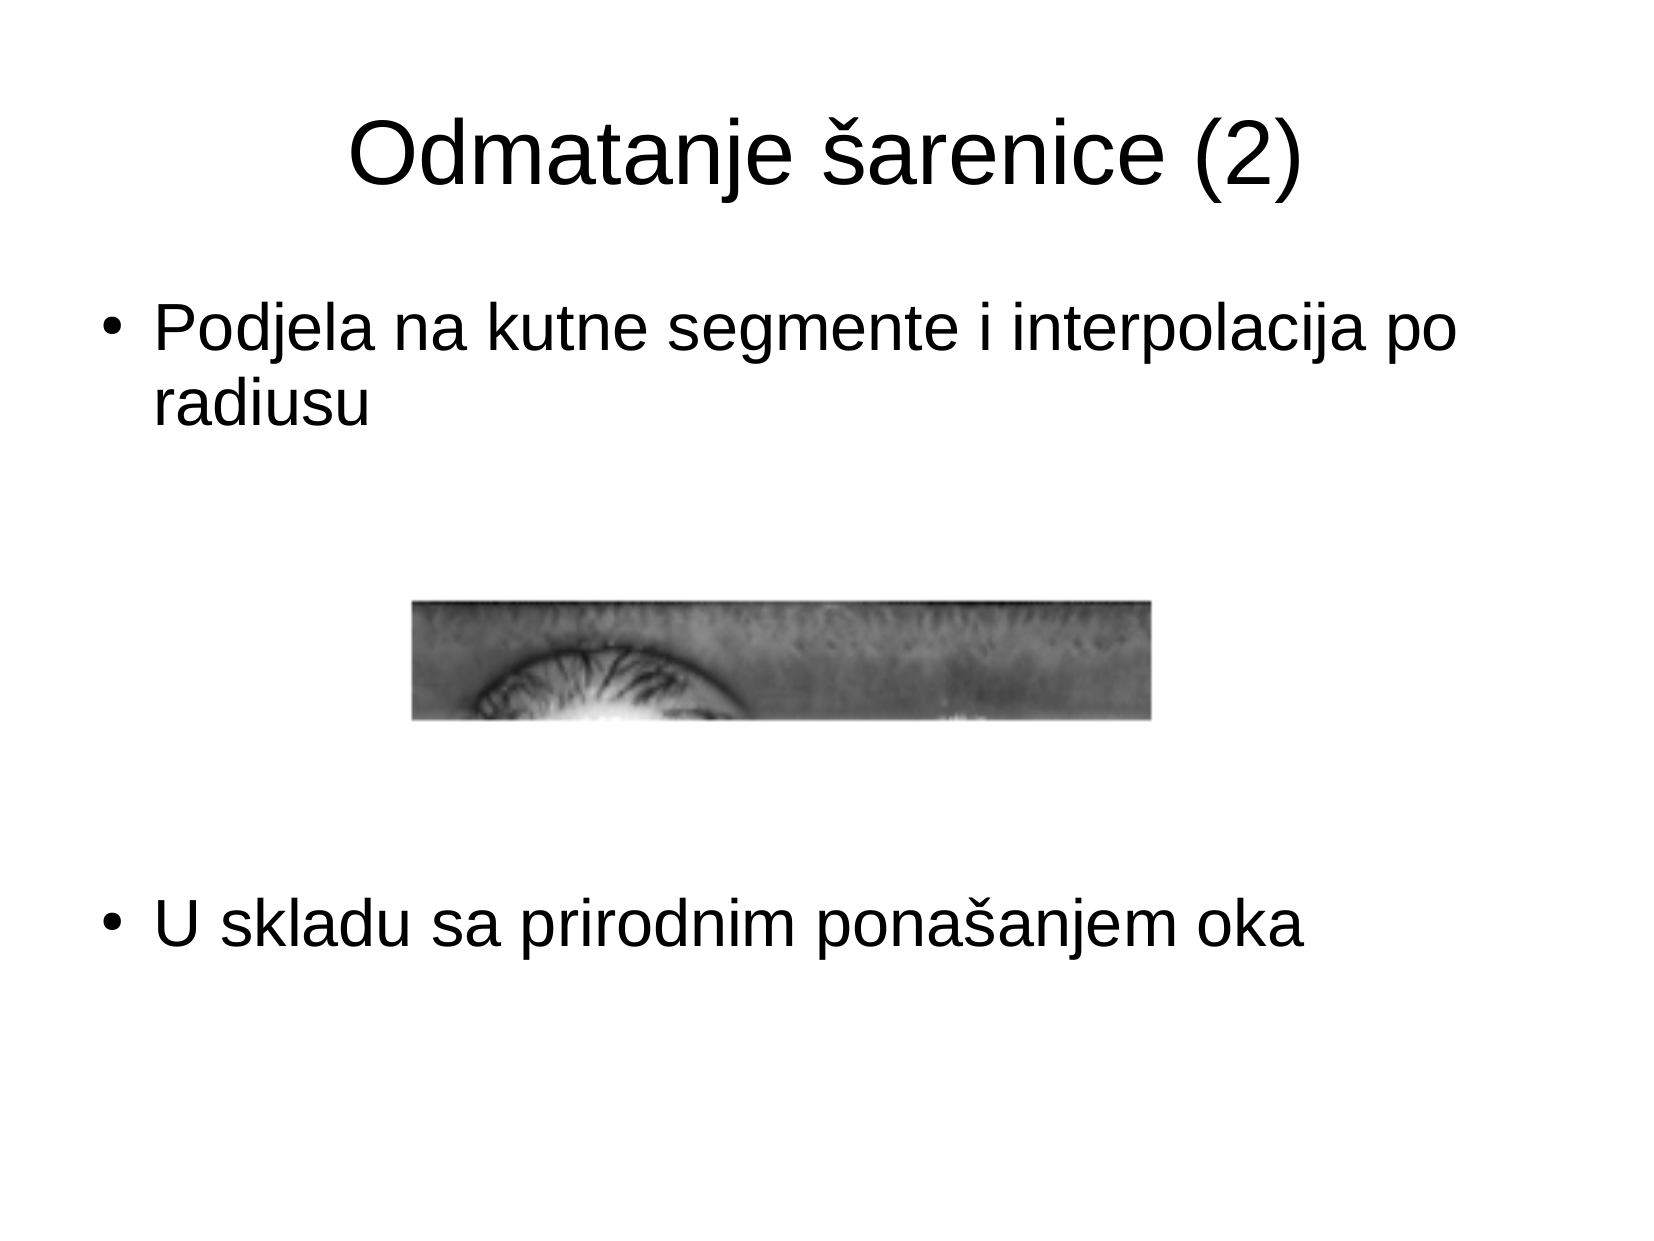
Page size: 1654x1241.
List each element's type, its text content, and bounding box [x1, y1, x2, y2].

title Odmatanje šarenice (2) [82, 49, 1571, 257]
list Podjela na kutne segmente i interpolacija po radiusu U skladu sa prirodnim ponašanjem oka [82, 290, 1571, 1109]
